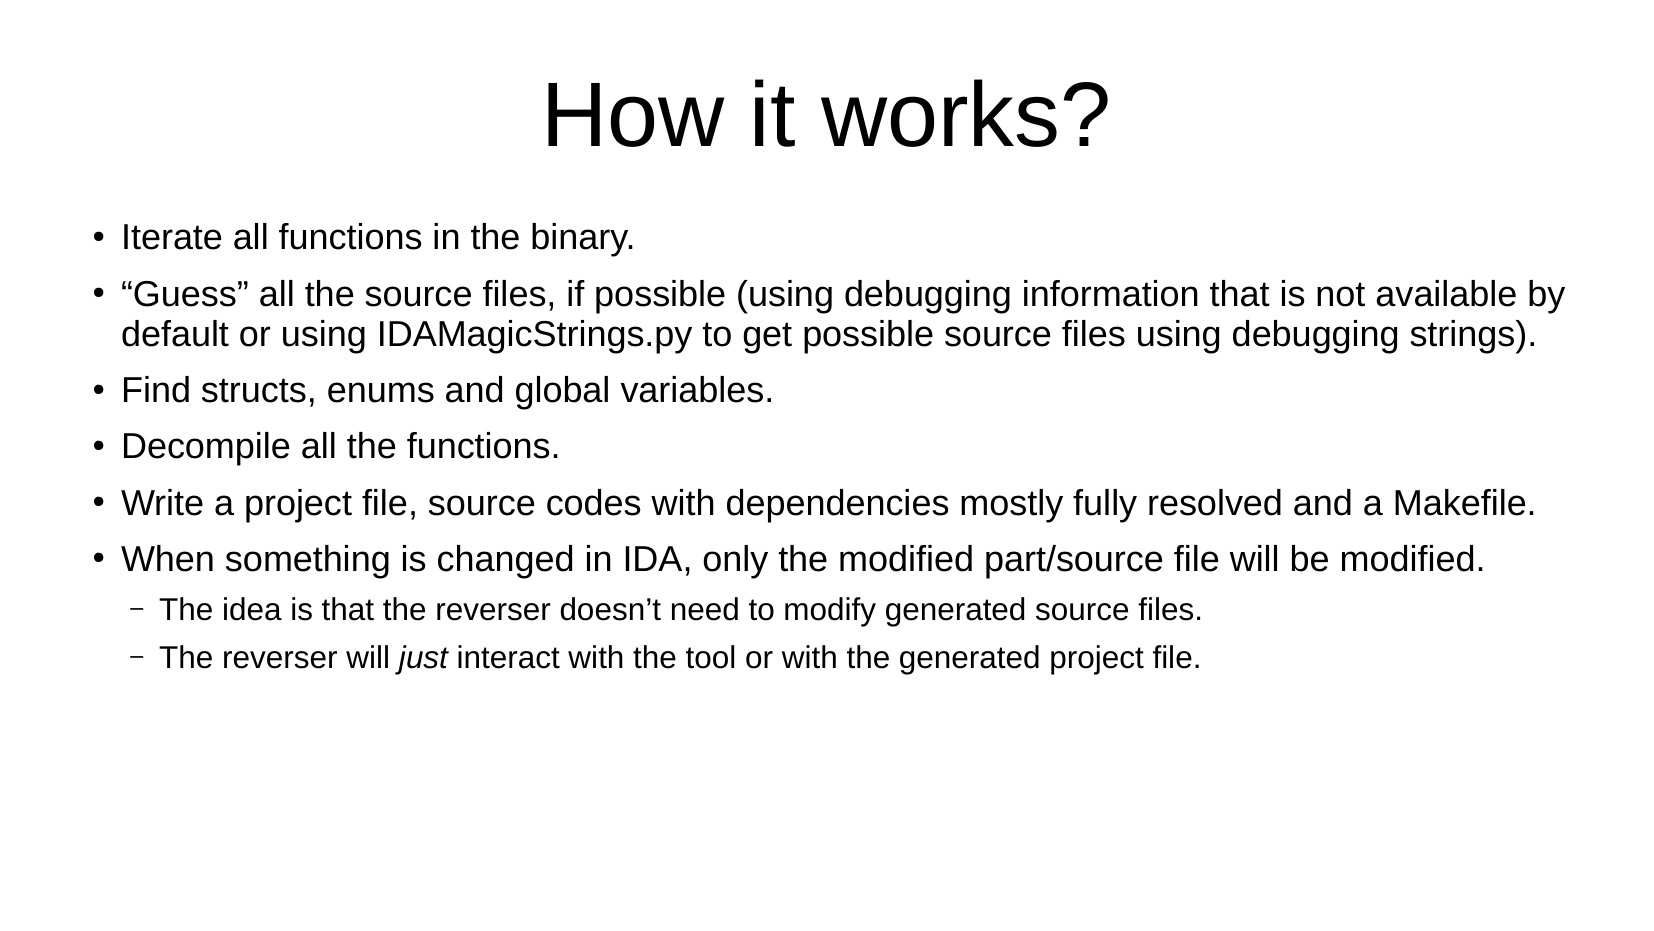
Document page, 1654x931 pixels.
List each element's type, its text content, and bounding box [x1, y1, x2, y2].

list Iterate all functions in the binary. “Guess” all the source files, if possible (using debugging information that is not available by default or using IDAMagicStrings.py to get possible source files using debugging strings). Find structs, enums and global variables. Decompile all the functions. Write a project file, source codes with dependencies mostly fully resolved and a Makefile. When something is changed in IDA, only the modified part/source file will be modified. The idea is that the reverser doesn’t need to modify generated source files. The reverser will just interact with the tool or with the generated project file. [82, 217, 1571, 758]
title How it works? [82, 37, 1571, 193]
